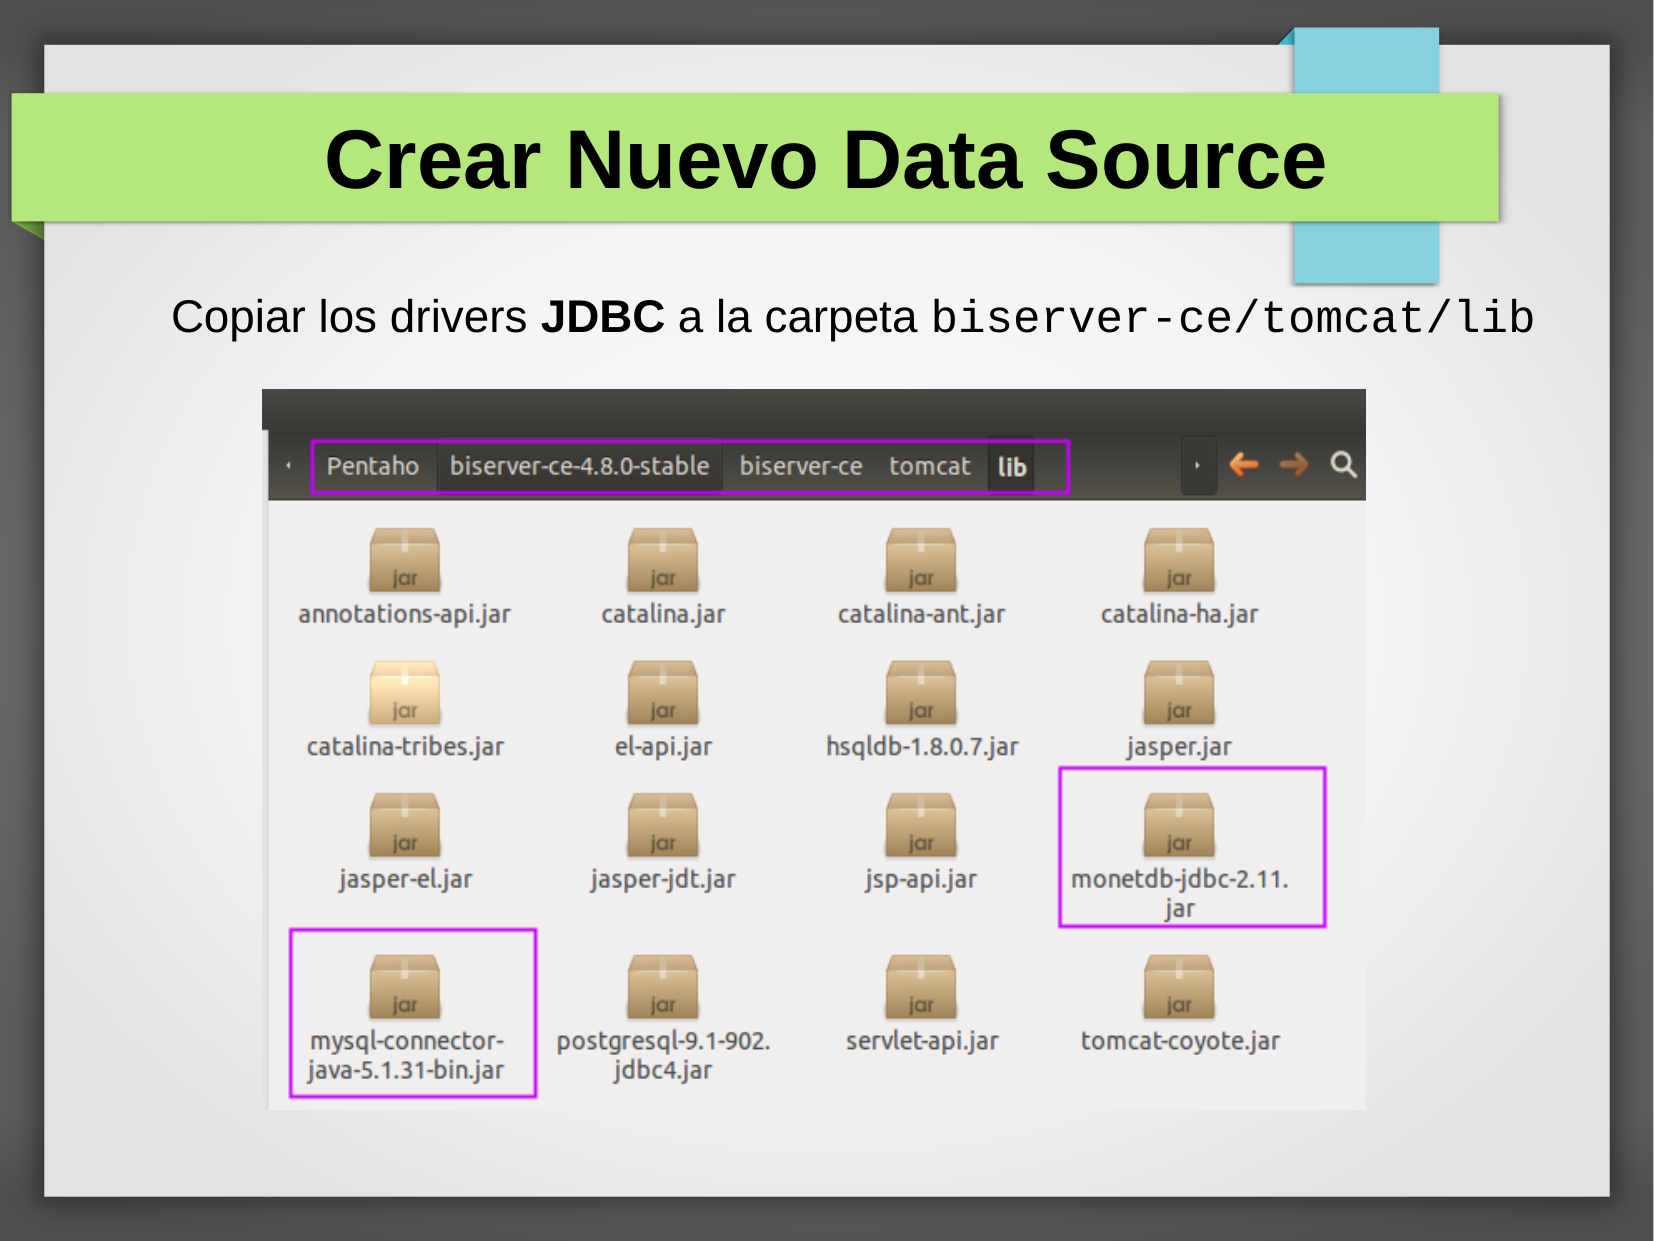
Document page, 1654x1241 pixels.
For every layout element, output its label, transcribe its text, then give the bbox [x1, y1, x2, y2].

text_box Copiar los drivers JDBC a la carpeta biserver-ce/tomcat/lib [156, 283, 1551, 354]
picture [0, 0, 1654, 1241]
title Crear Nuevo Data Source [70, 106, 1583, 213]
